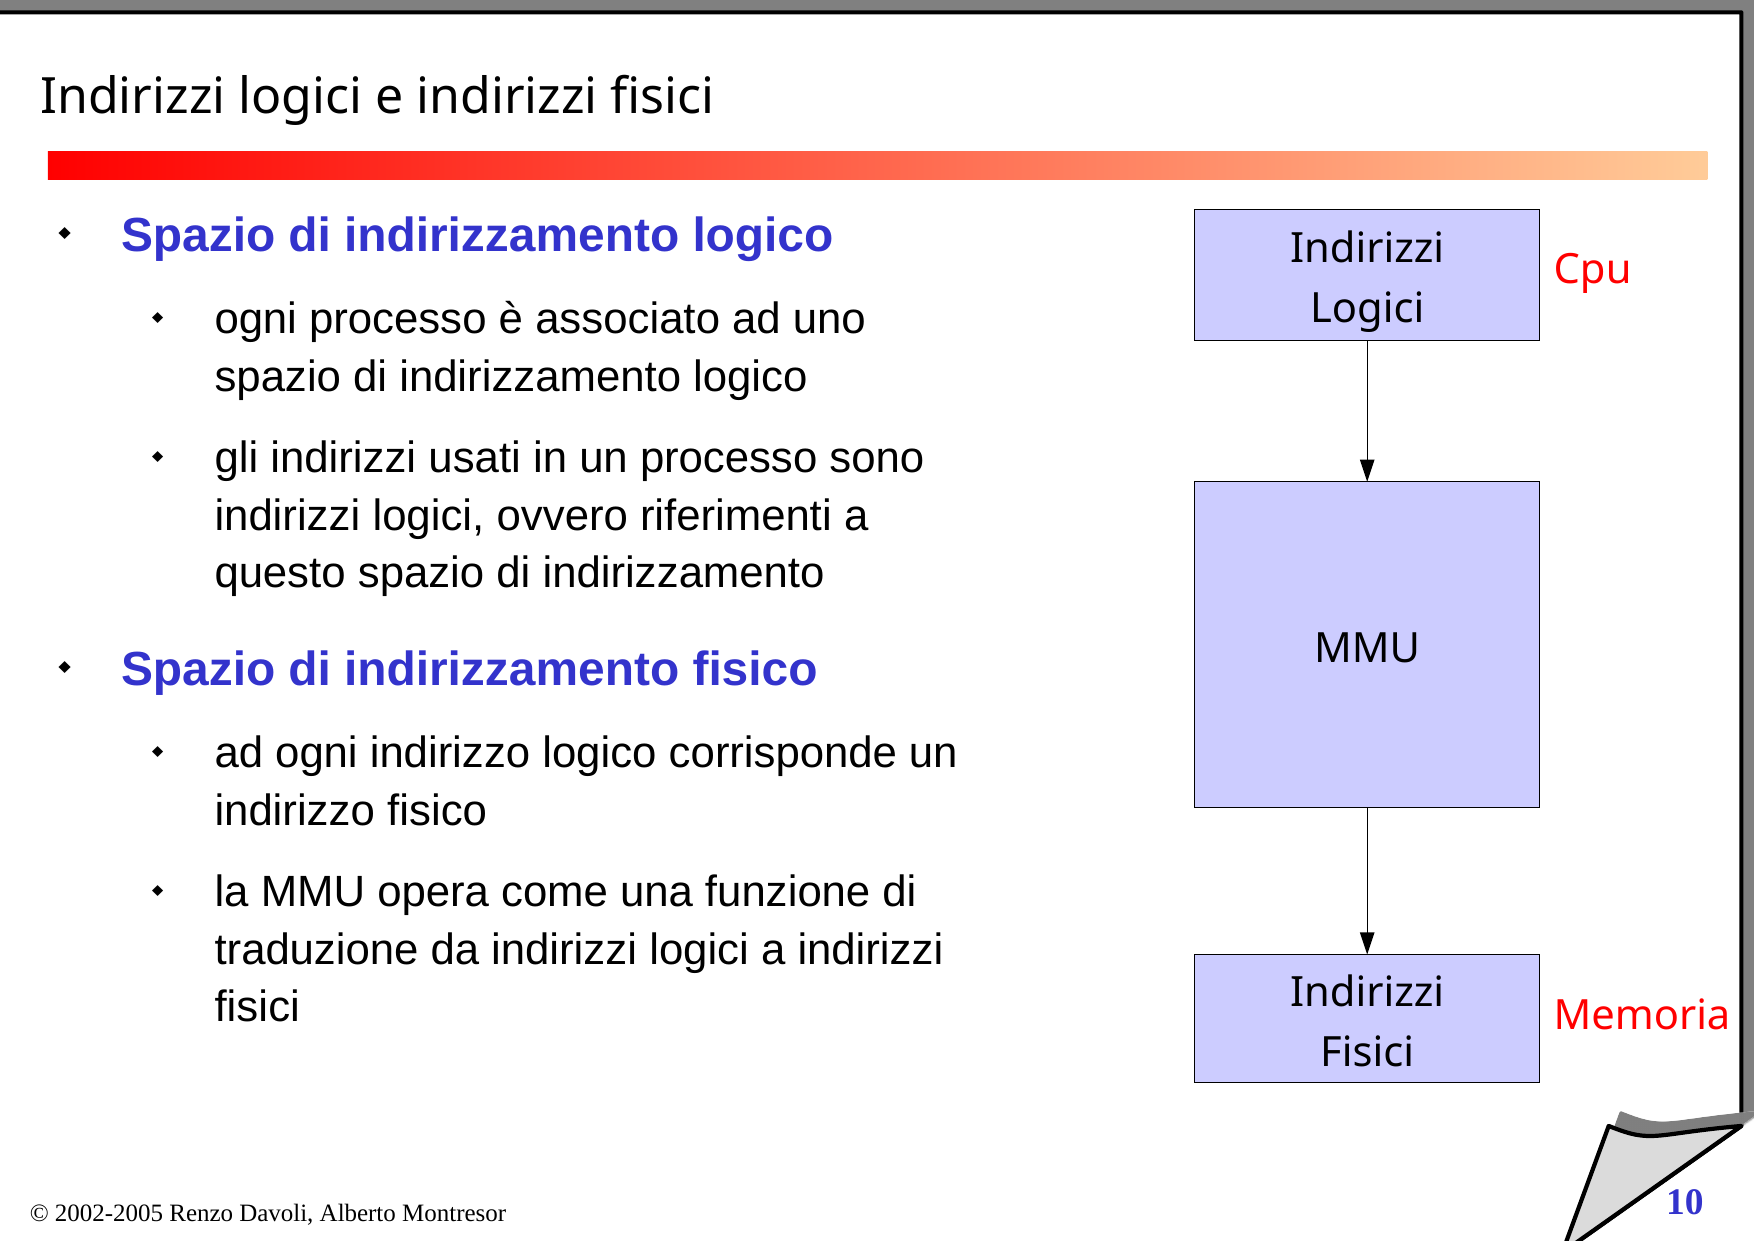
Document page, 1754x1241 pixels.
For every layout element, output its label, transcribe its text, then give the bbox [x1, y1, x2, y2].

text_box Memoria [1553, 982, 1749, 1047]
text_box Cpu [1553, 235, 1636, 301]
text_box MMU [1194, 481, 1540, 808]
title Indirizzi logici e indirizzi fisici [40, 49, 1714, 144]
text_box Indirizzi Fisici [1194, 954, 1540, 1083]
text_box Indirizzi Logici [1194, 209, 1540, 341]
list Spazio di indirizzamento logico ogni processo è associato ad uno spazio di indirizzamento logico gli indirizzi usati in un processo sono indirizzi logici, ovvero riferimenti a questo spazio di indirizzamento Spazio di indirizzamento fisico ad ogni indirizzo logico corrisponde un indirizzo fisico la MMU opera come una funzione di traduzione da indirizzi logici a indirizzi fisici [58, 206, 1696, 1115]
